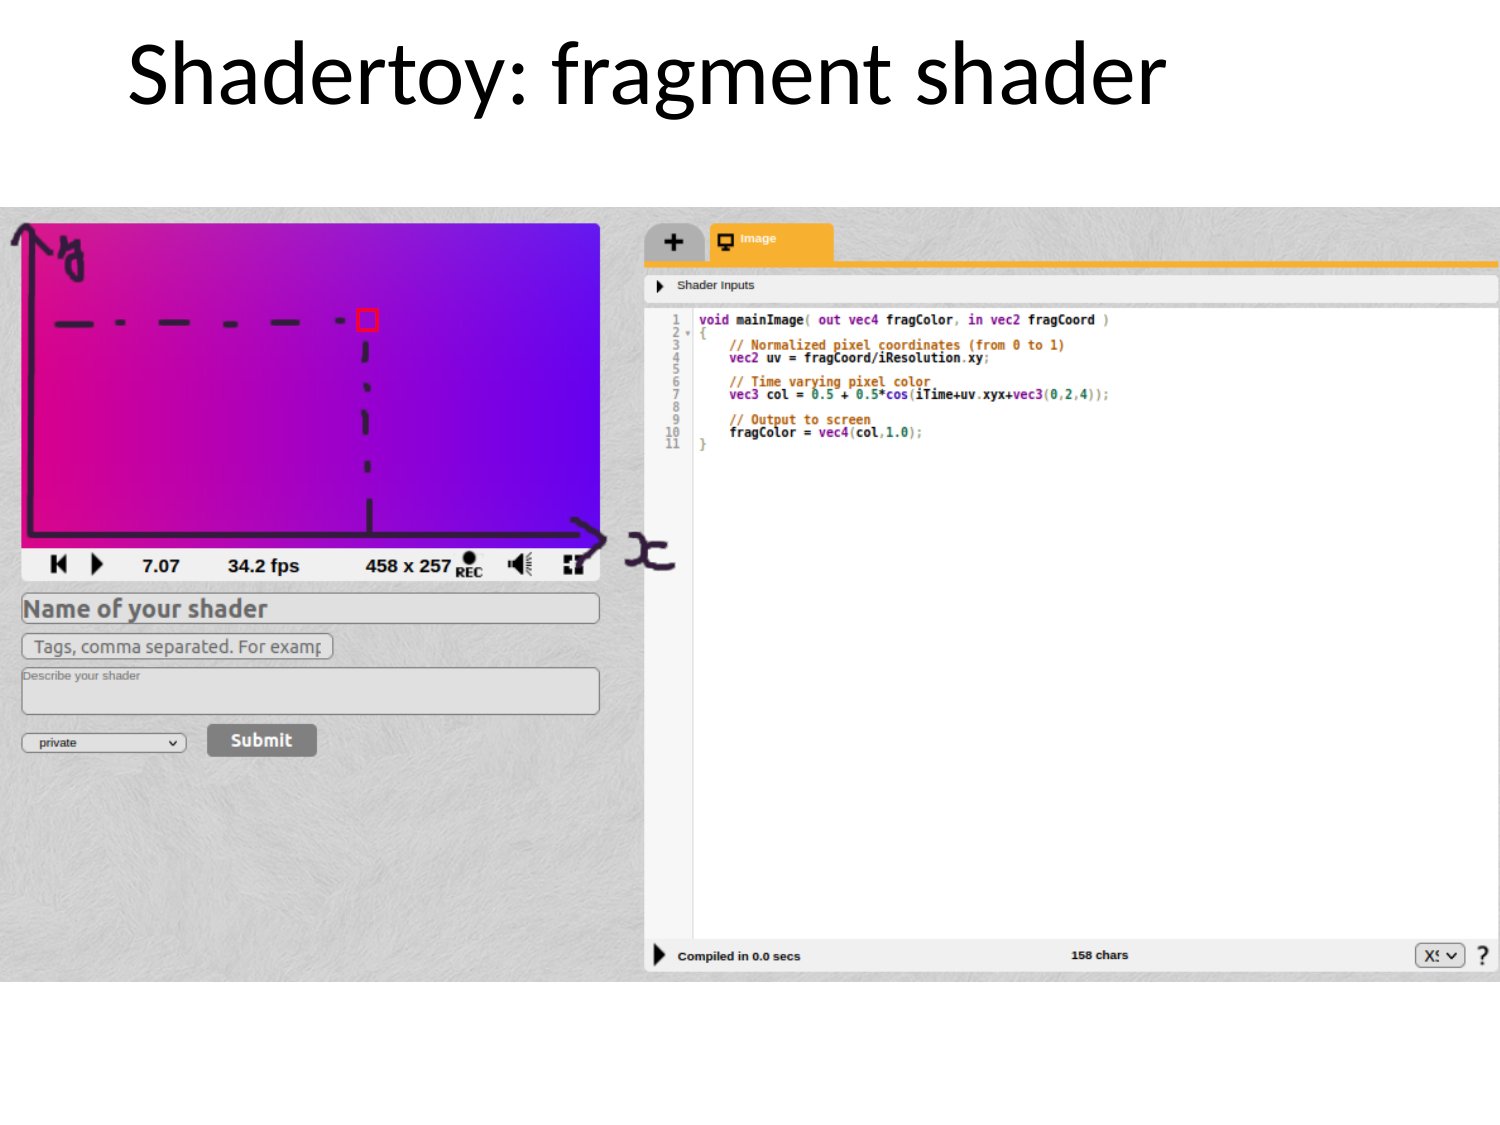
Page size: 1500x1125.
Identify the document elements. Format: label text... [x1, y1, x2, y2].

picture [0, 207, 1500, 982]
text_box Shadertoy: fragment shader [112, 28, 1473, 156]
